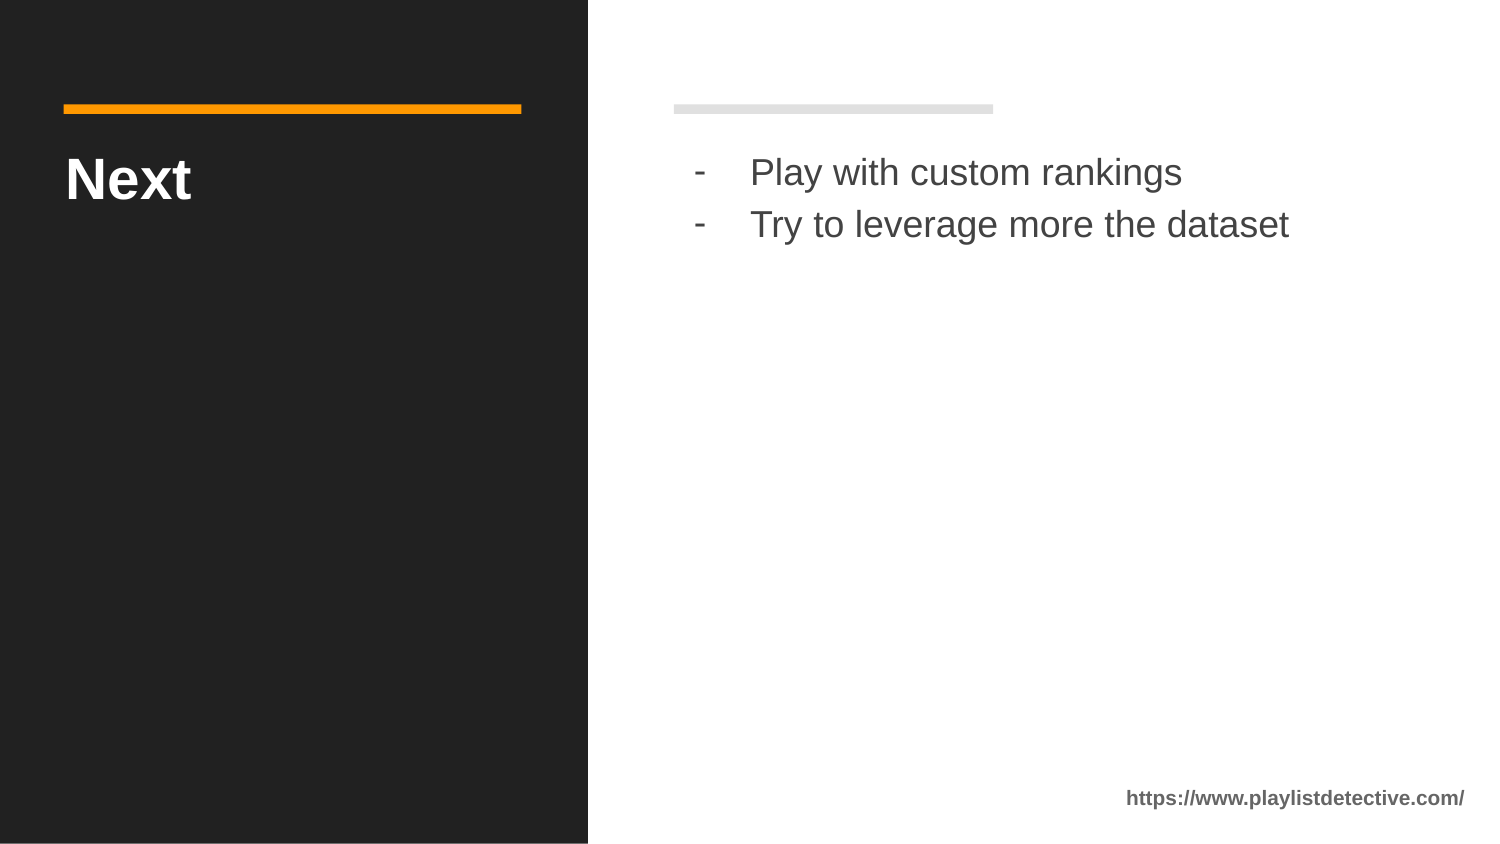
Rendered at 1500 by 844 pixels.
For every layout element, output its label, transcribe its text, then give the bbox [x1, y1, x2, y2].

slide_number https://www.playlistdetective.com/ [1016, 764, 1480, 830]
list Play with custom rankings Try to leverage more the dataset [659, 126, 1467, 752]
title Next [50, 126, 521, 743]
